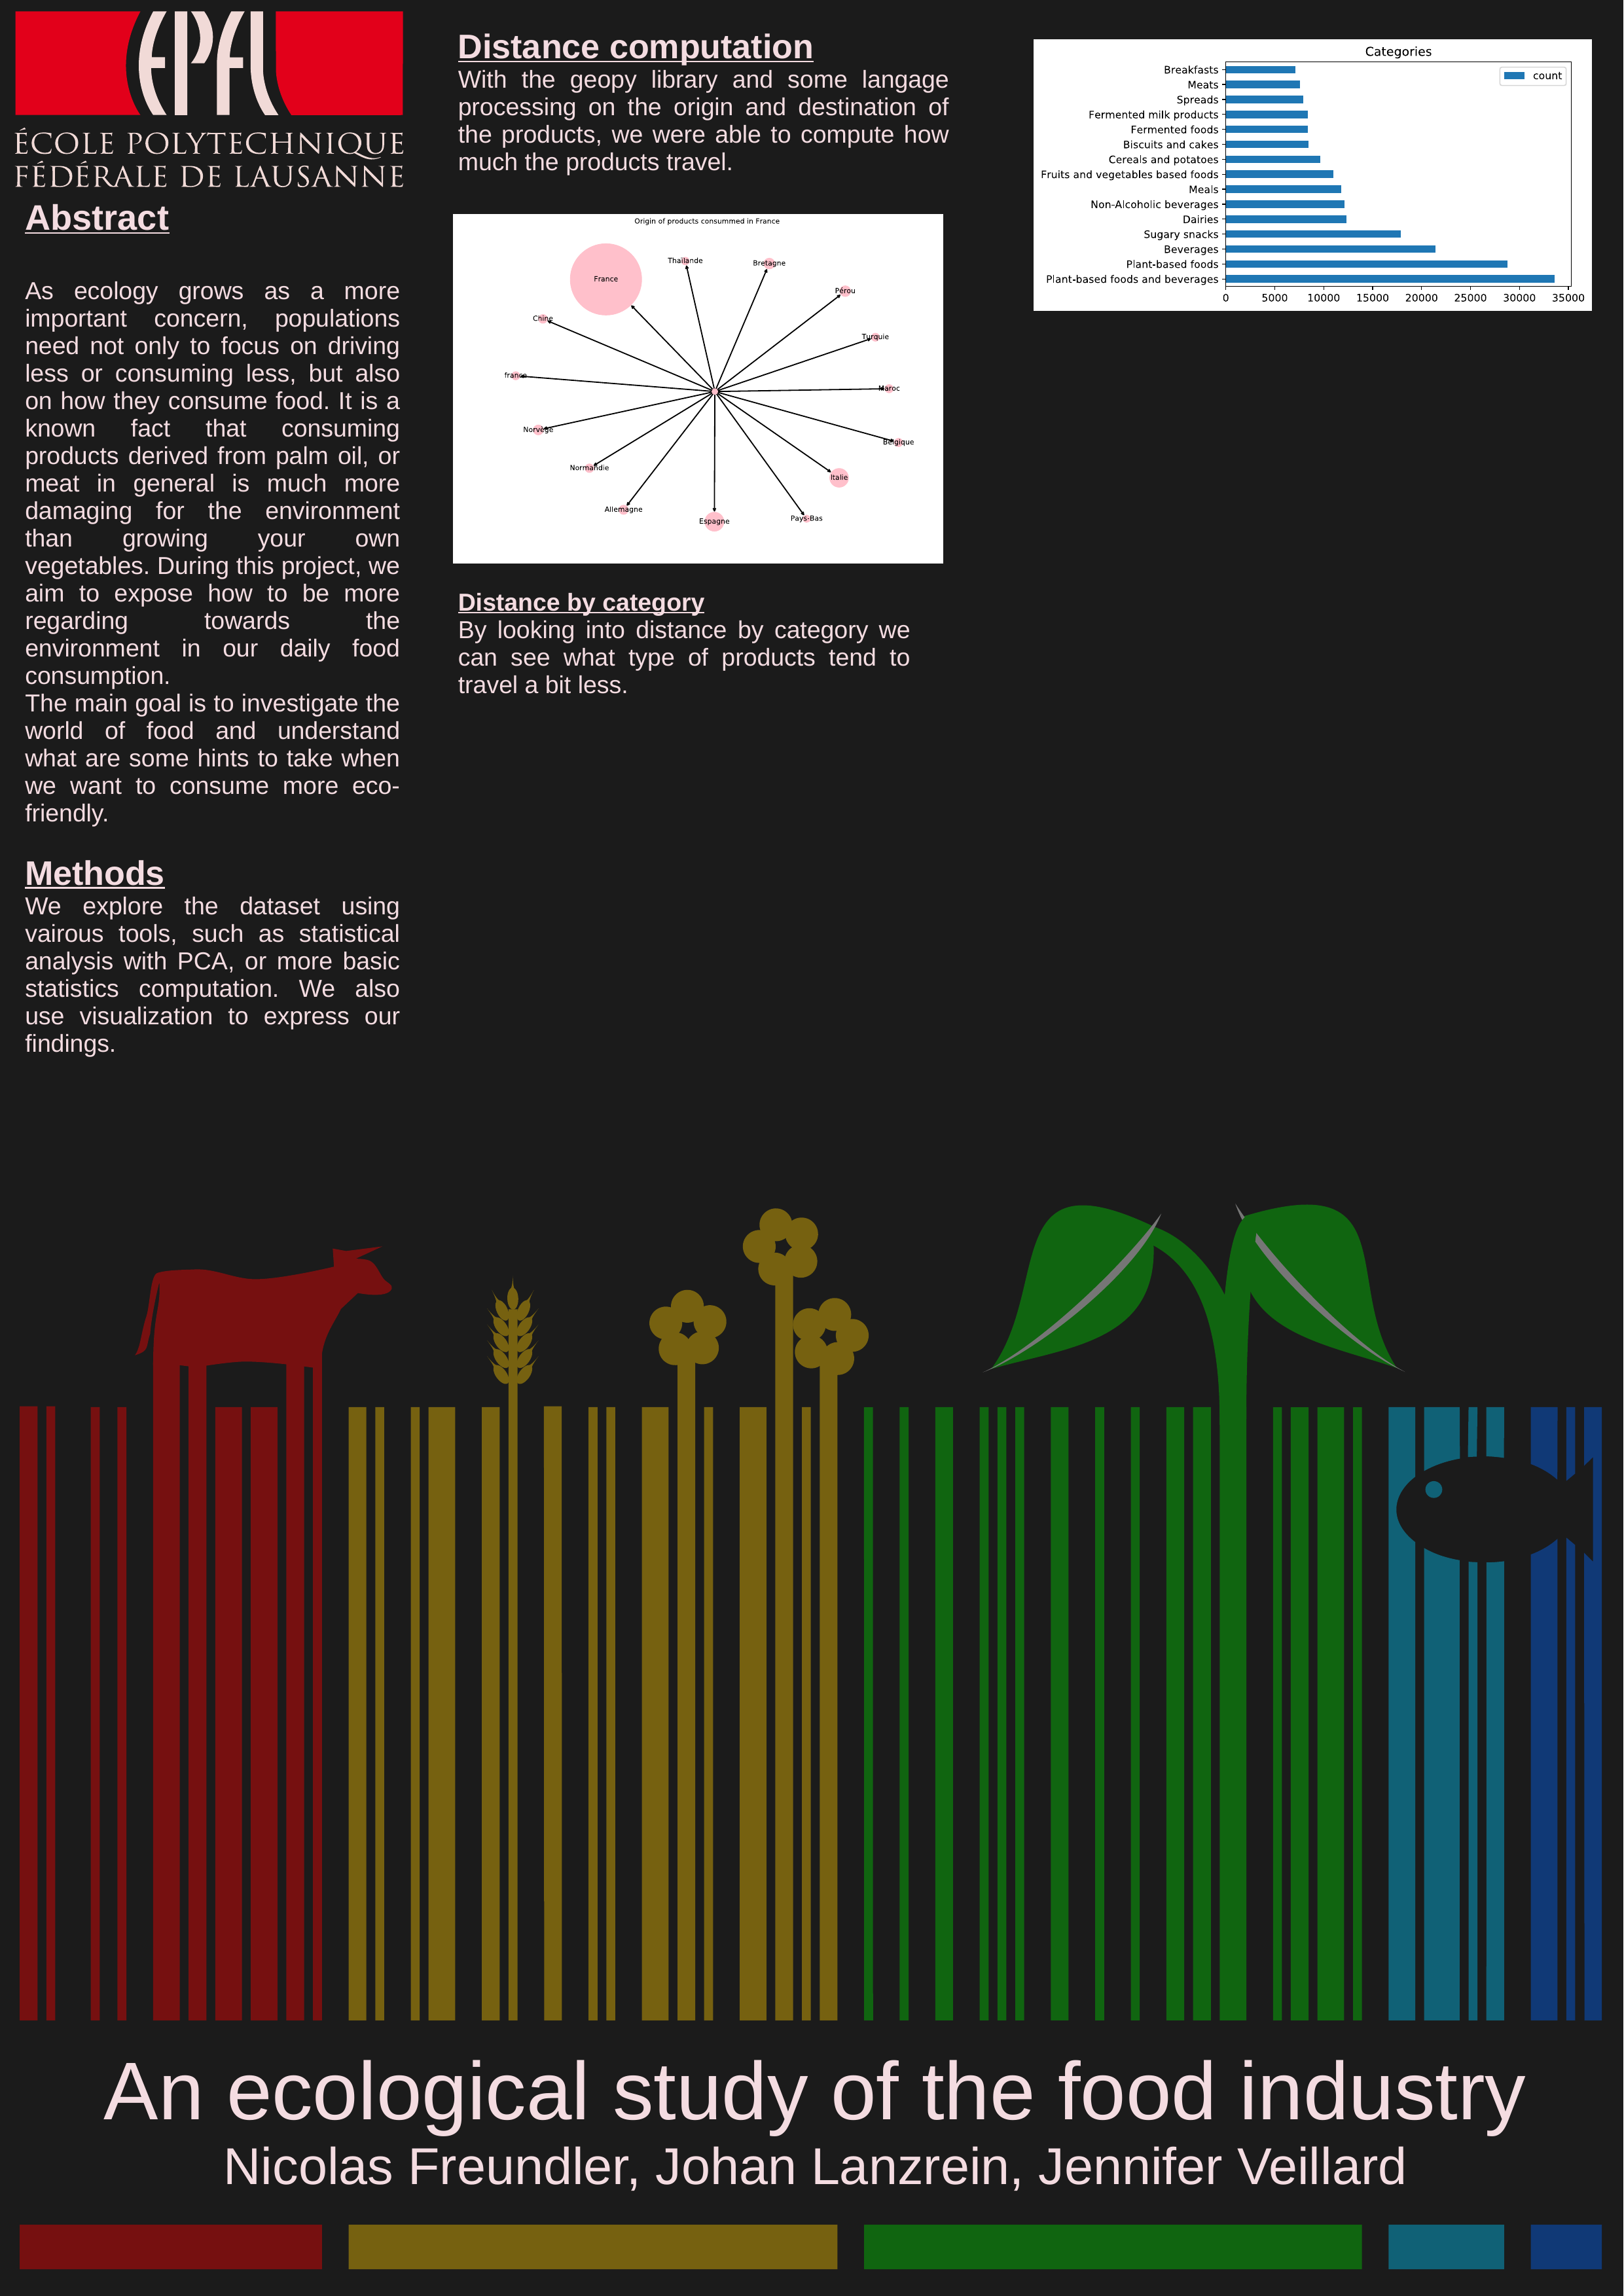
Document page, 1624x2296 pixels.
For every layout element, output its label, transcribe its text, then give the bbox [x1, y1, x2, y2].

text_box [23, 2200, 1608, 2233]
text_box An ecological study of the food industry Nicolas Freundler, Johan Lanzrein, Jennifer Veillard [23, 2041, 1608, 2200]
picture [3, 0, 414, 198]
text_box Abstract As ecology grows as a more important concern, populations need not only to focus on driving less or consuming less, but also on how they consume food. It is a known fact that consuming products derived from palm oil, or meat in general is much more damaging for the environment than growing your own vegetables. During this project, we aim to expose how to be more regarding towards the environment in our daily food consumption. The main goal is to investigate the world of food and understand what are some hints to take when we want to consume more eco-friendly. Methods We explore the dataset using vairous tools, such as statistical analysis with PCA, or more basic statistics computation. We also use visualization to express our findings. [15, 198, 410, 1340]
text_box Distance computation With the geopy library and some langage processing on the origin and destination of the products, we were able to compute how much the products travel. [448, 23, 959, 234]
text_box Distance by category By looking into distance by category we can see what type of products tend to travel a bit less. [448, 583, 920, 702]
picture [1033, 39, 1593, 312]
picture [452, 213, 943, 564]
picture [1, 1175, 1620, 2296]
